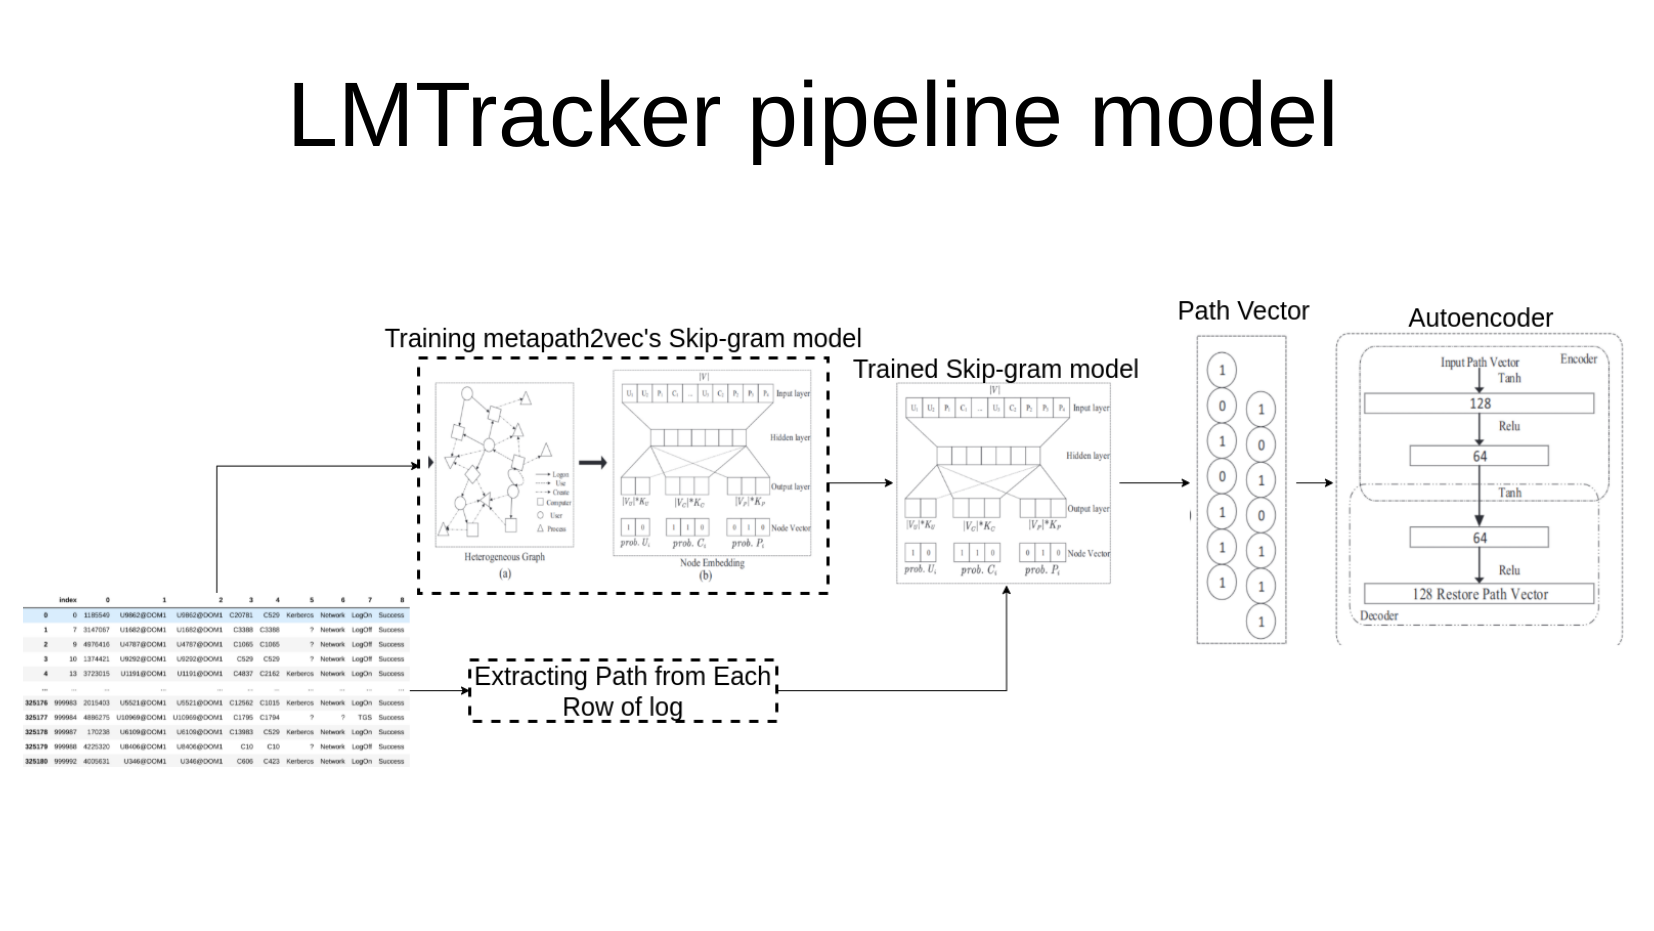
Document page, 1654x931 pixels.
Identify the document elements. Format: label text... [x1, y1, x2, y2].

title LMTracker pipeline model [82, 37, 1571, 193]
picture [23, 295, 1630, 769]
